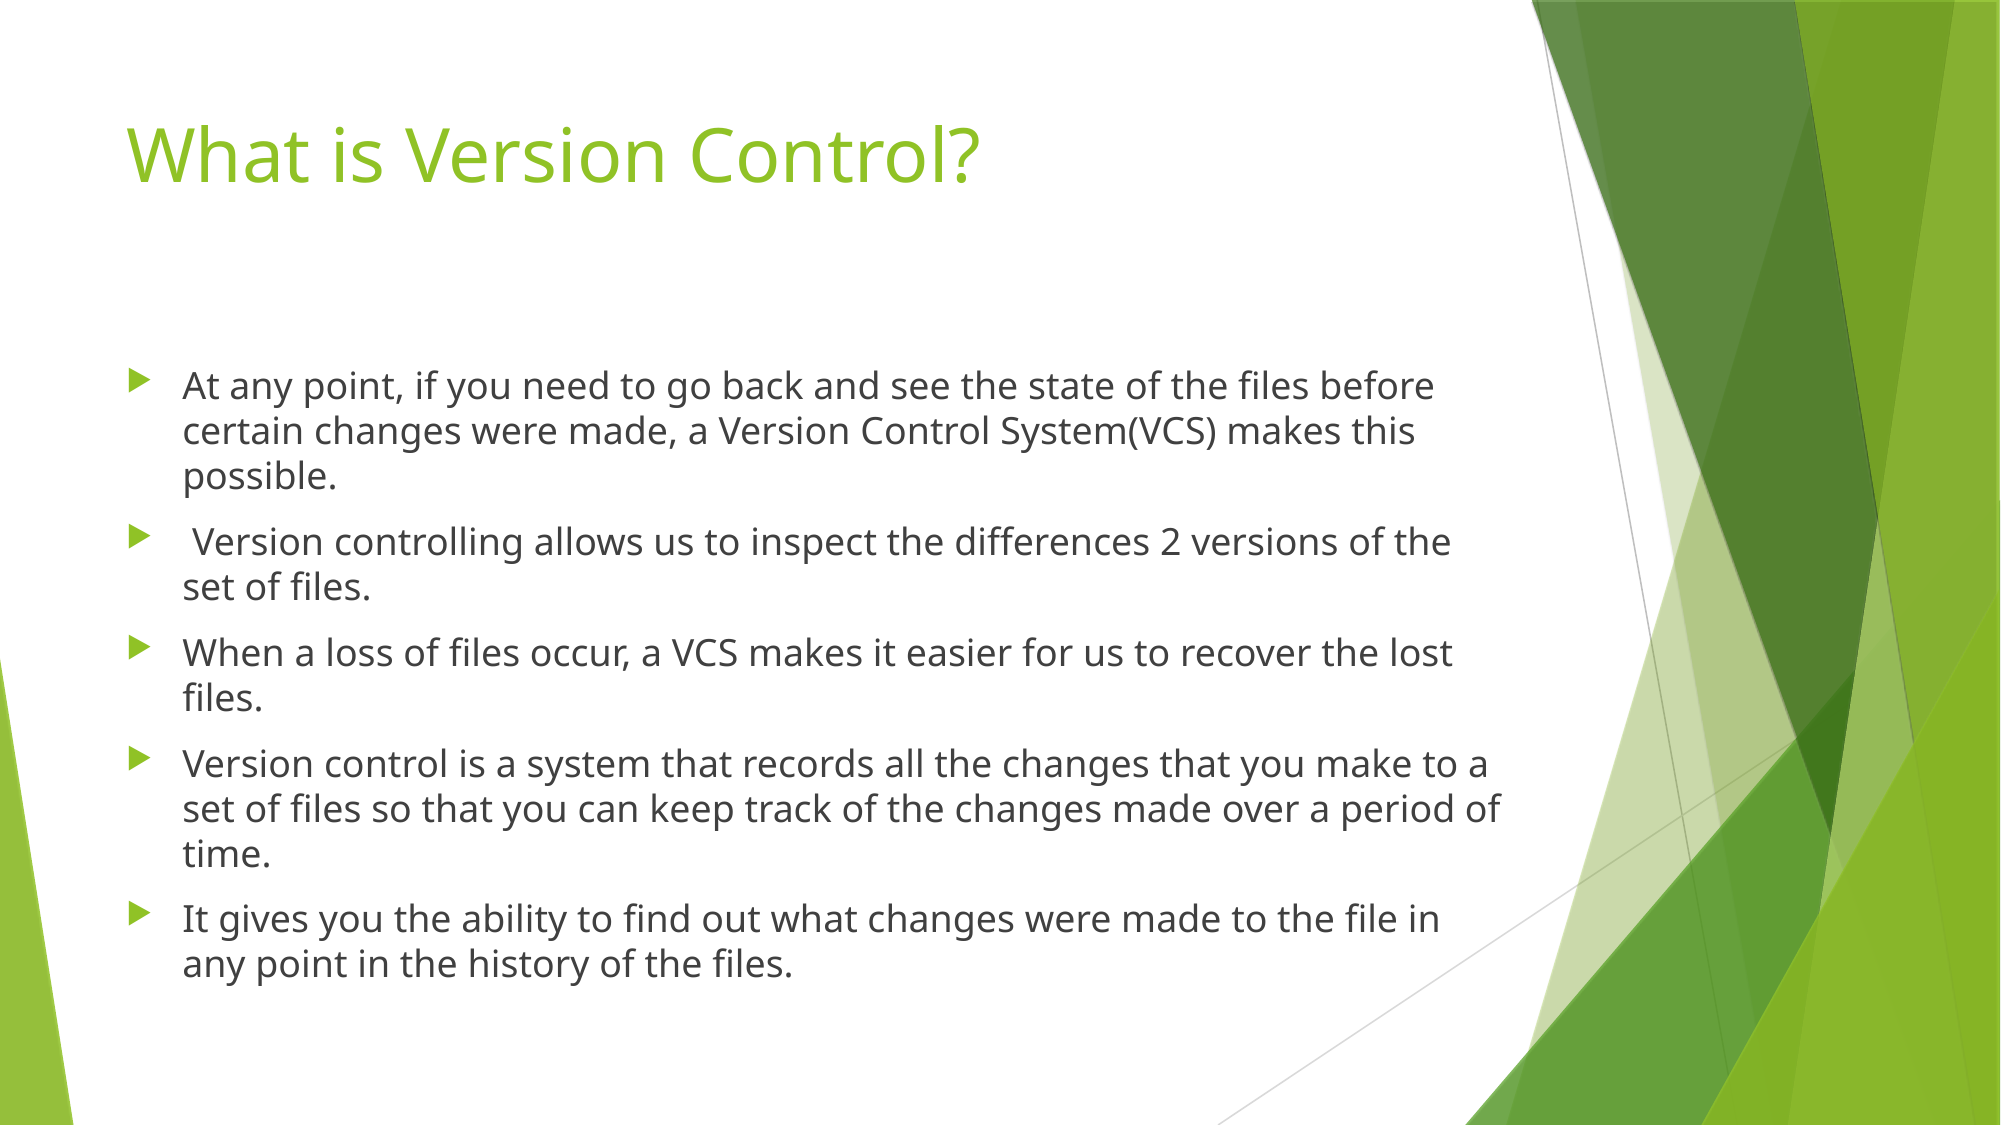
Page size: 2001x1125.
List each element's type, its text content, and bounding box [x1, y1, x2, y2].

title What is Version Control? [111, 99, 1522, 317]
list At any point, if you need to go back and see the state of the files before certain changes were made, a Version Control System(VCS) makes this possible. Version controlling allows us to inspect the differences 2 versions of the set of files. When a loss of files occur, a VCS makes it easier for us to recover the lost files. Version control is a system that records all the changes that you make to a set of files so that you can keep track of the changes made over a period of time. It gives you the ability to find out what changes were made to the file in any point in the history of the files. [111, 354, 1522, 992]
